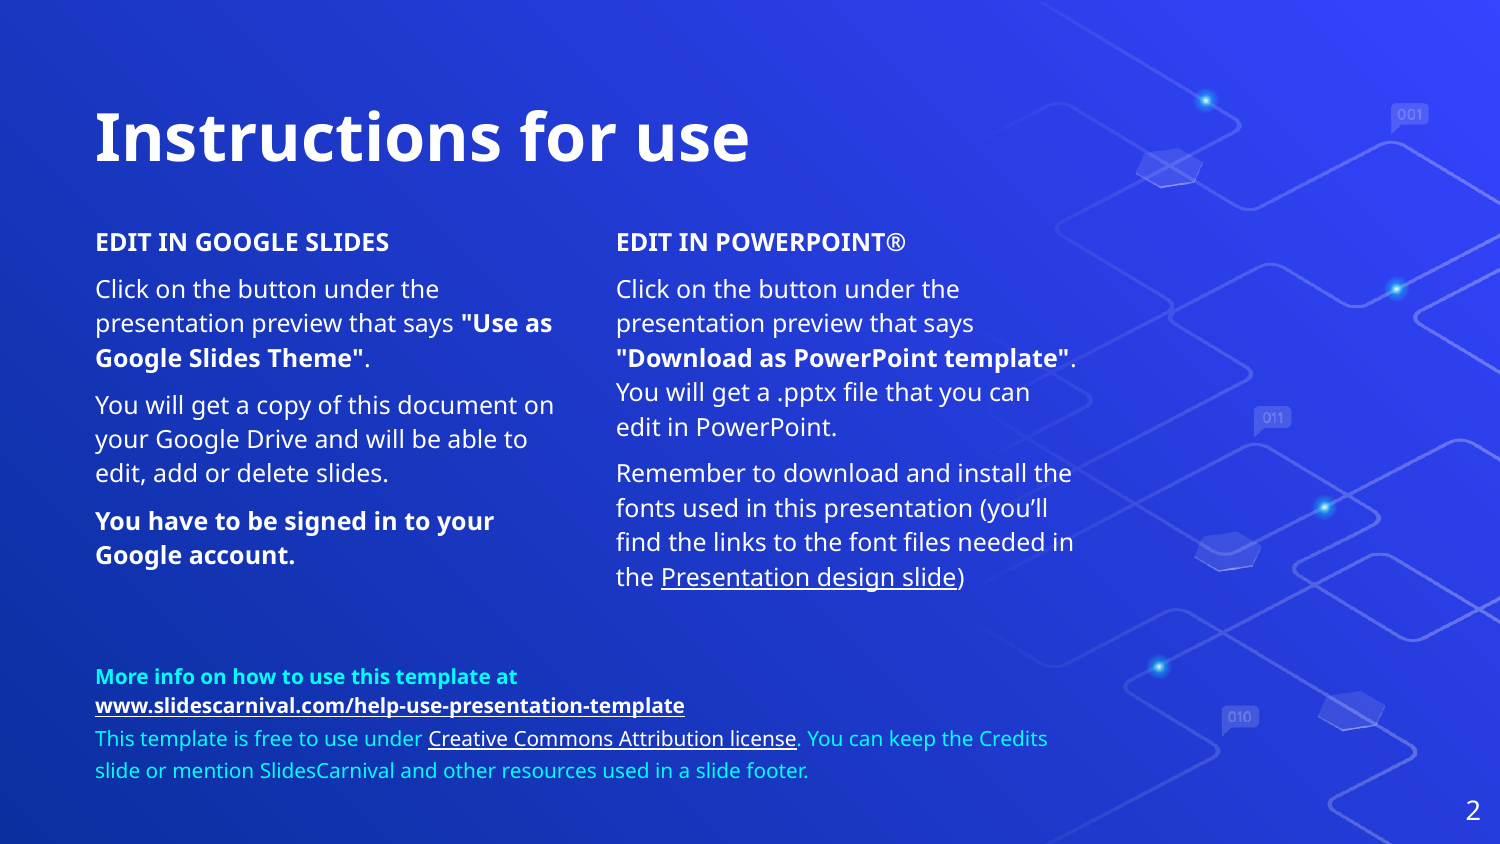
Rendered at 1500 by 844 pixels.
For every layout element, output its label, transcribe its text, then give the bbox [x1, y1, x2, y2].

title Instructions for use [95, 33, 1082, 175]
list EDIT IN POWERPOINT® Click on the button under the presentation preview that says "Download as PowerPoint template". You will get a .pptx file that you can edit in PowerPoint. Remember to download and install the fonts used in this presentation (you’ll find the links to the font files needed in the Presentation design slide) [615, 221, 1082, 660]
slide_number <number> [1391, 779, 1482, 844]
picture [0, 0, 1500, 844]
list More info on how to use this template at www.slidescarnival.com/help-use-presentation-template This template is free to use under Creative Commons Attribution license. You can keep the Credits slide or mention SlidesCarnival and other resources used in a slide footer. [95, 660, 1082, 759]
list EDIT IN GOOGLE SLIDES Click on the button under the presentation preview that says "Use as Google Slides Theme". You will get a copy of this document on your Google Drive and will be able to edit, add or delete slides. You have to be signed in to your Google account. [95, 221, 562, 660]
